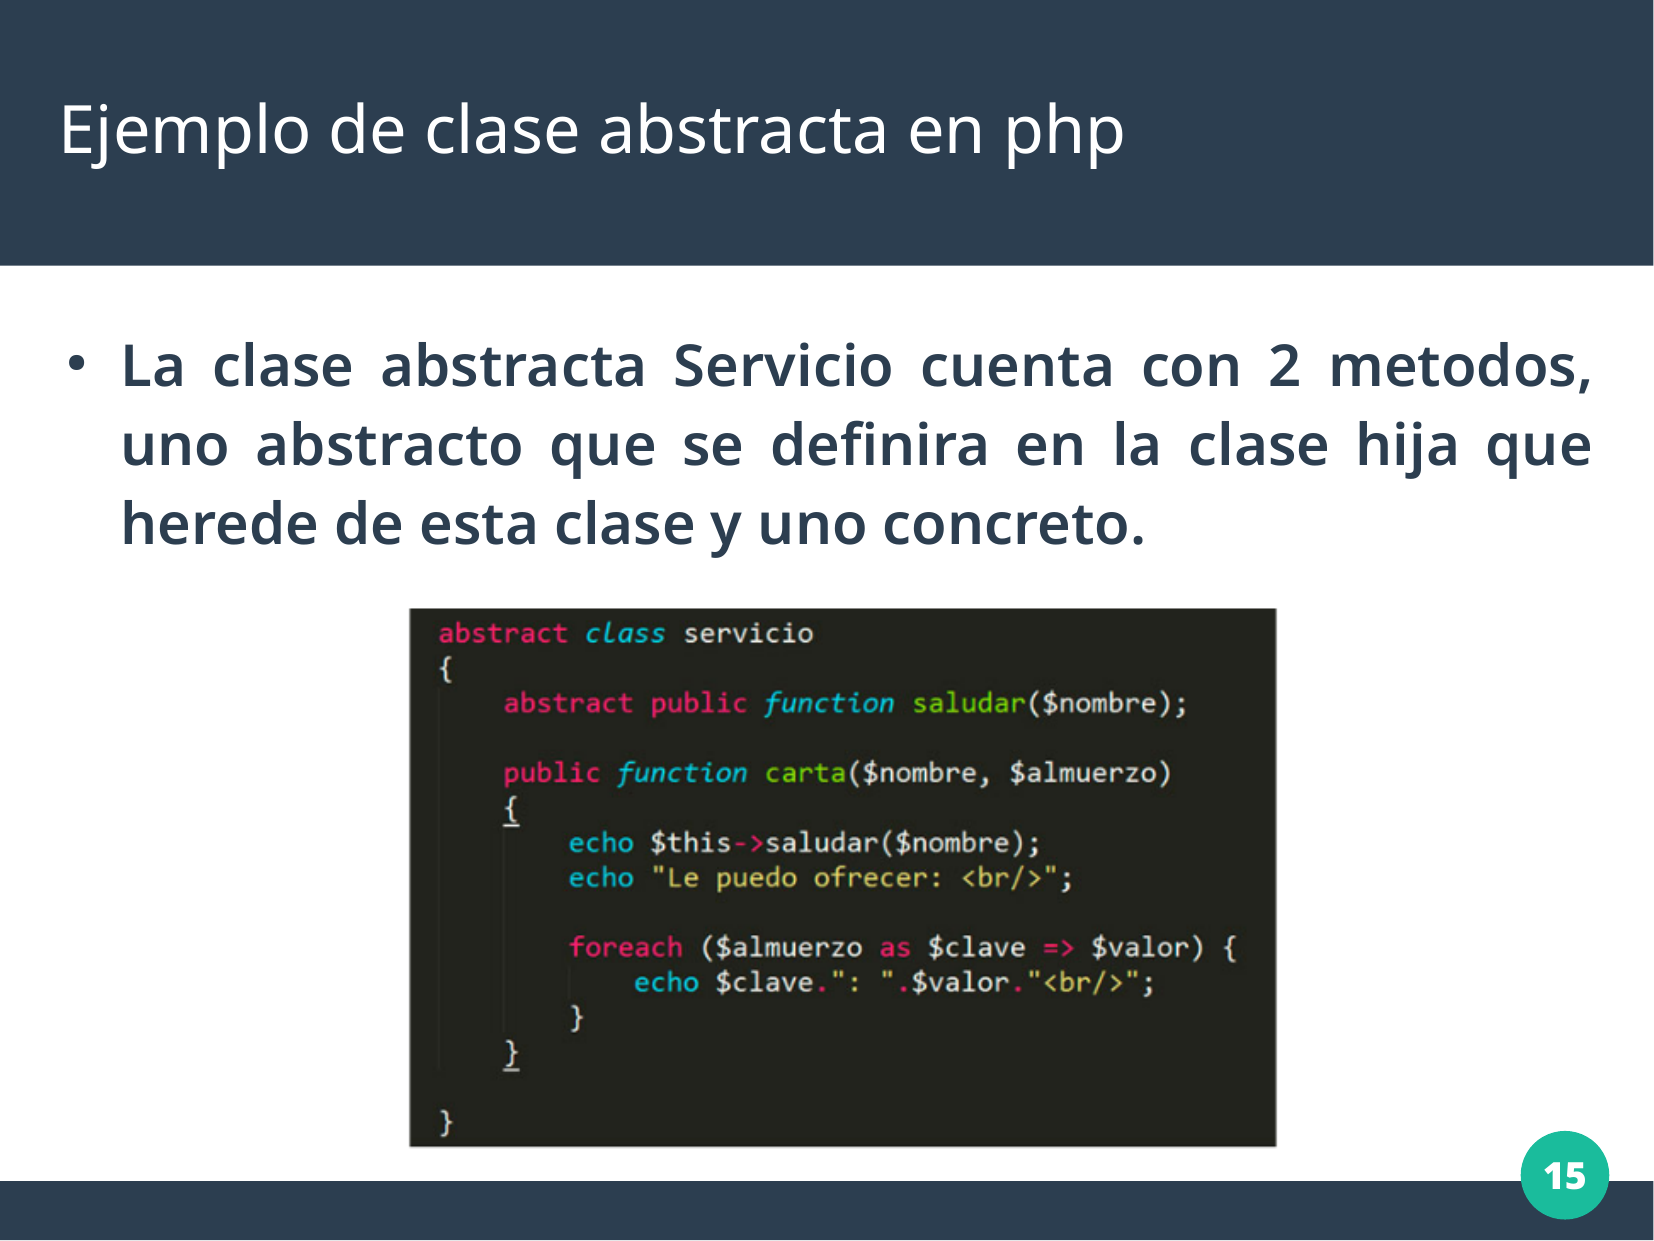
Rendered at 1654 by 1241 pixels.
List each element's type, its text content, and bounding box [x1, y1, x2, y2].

title Ejemplo de clase abstracta en php [59, 49, 1595, 207]
list La clase abstracta Servicio cuenta con 2 metodos, uno abstracto que se definira en la clase hija que herede de esta clase y uno concreto. [59, 324, 1595, 603]
picture [401, 602, 1284, 1152]
